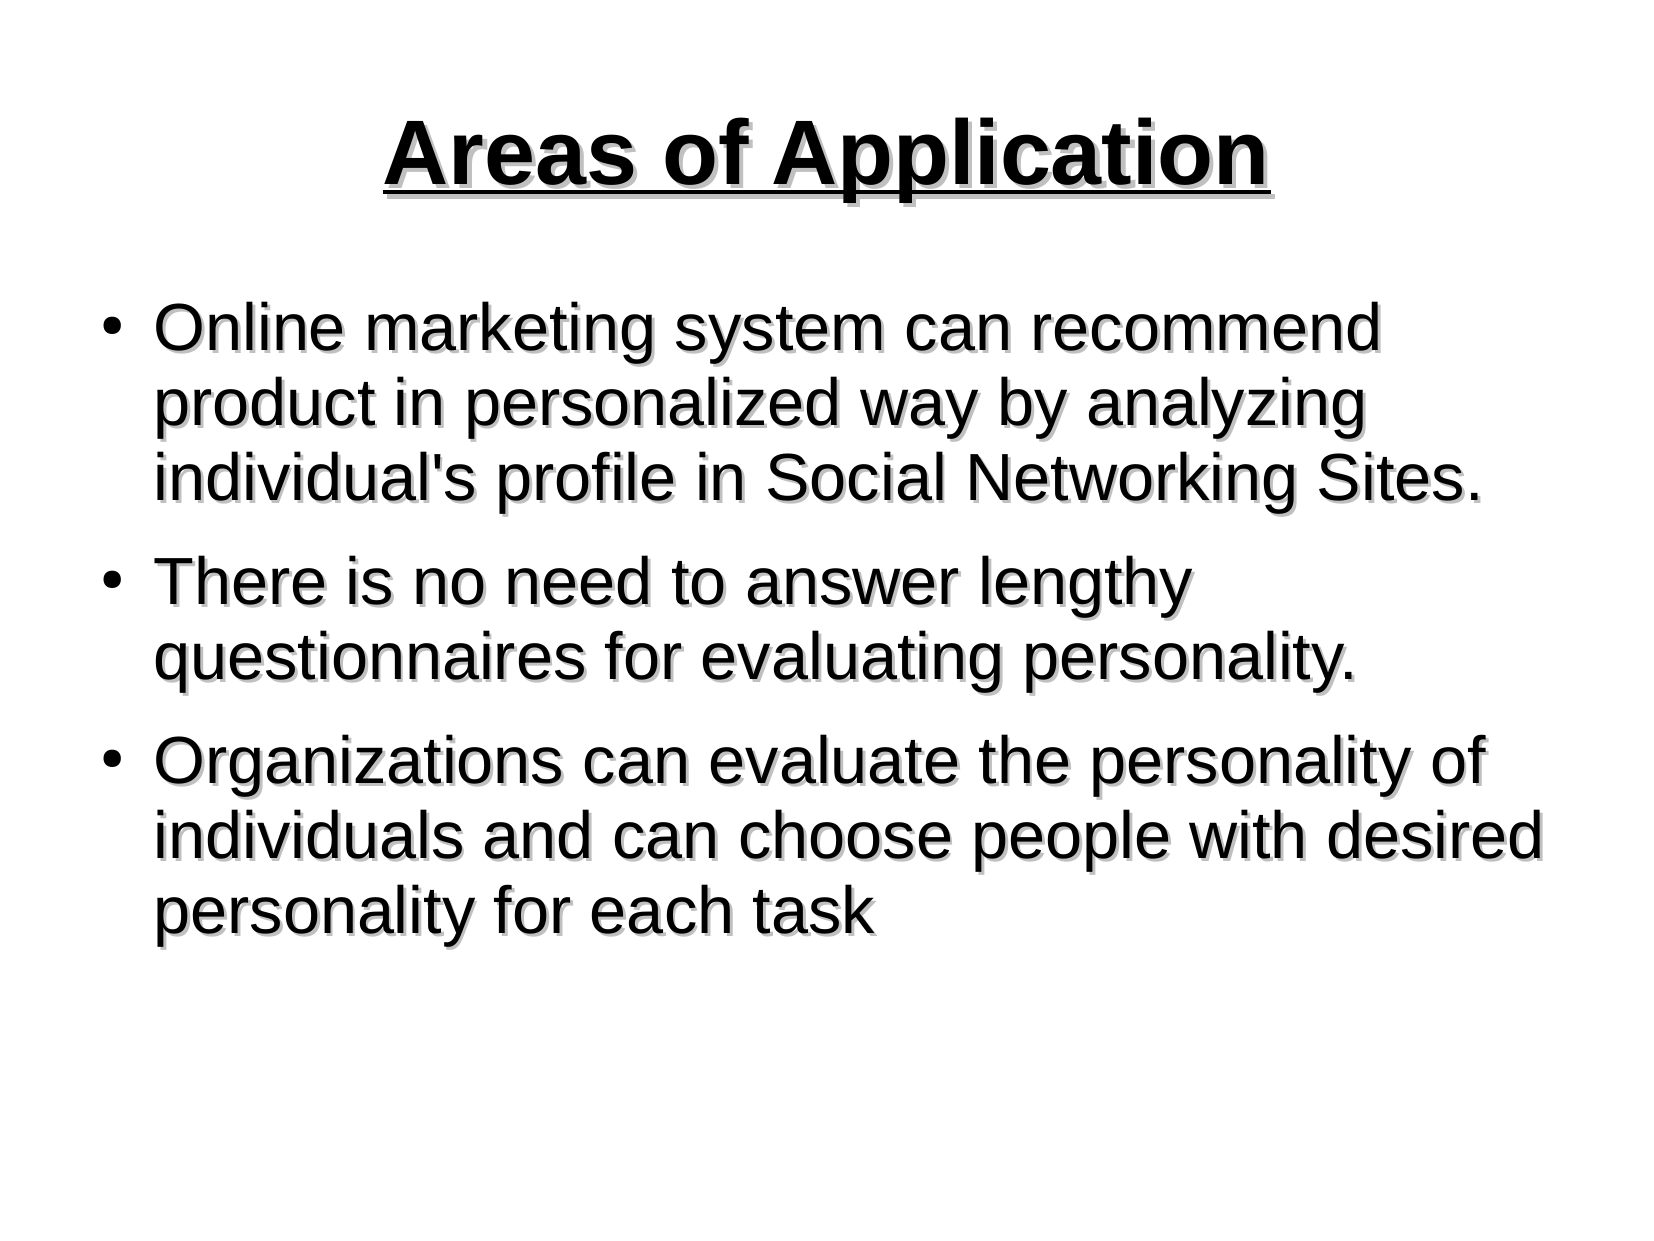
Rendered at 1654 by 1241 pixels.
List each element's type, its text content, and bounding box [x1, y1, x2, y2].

list Online marketing system can recommend product in personalized way by analyzing individual's profile in Social Networking Sites. There is no need to answer lengthy questionnaires for evaluating personality. Organizations can evaluate the personality of individuals and can choose people with desired personality for each task [82, 290, 1571, 1010]
title Areas of Application [82, 49, 1571, 257]
